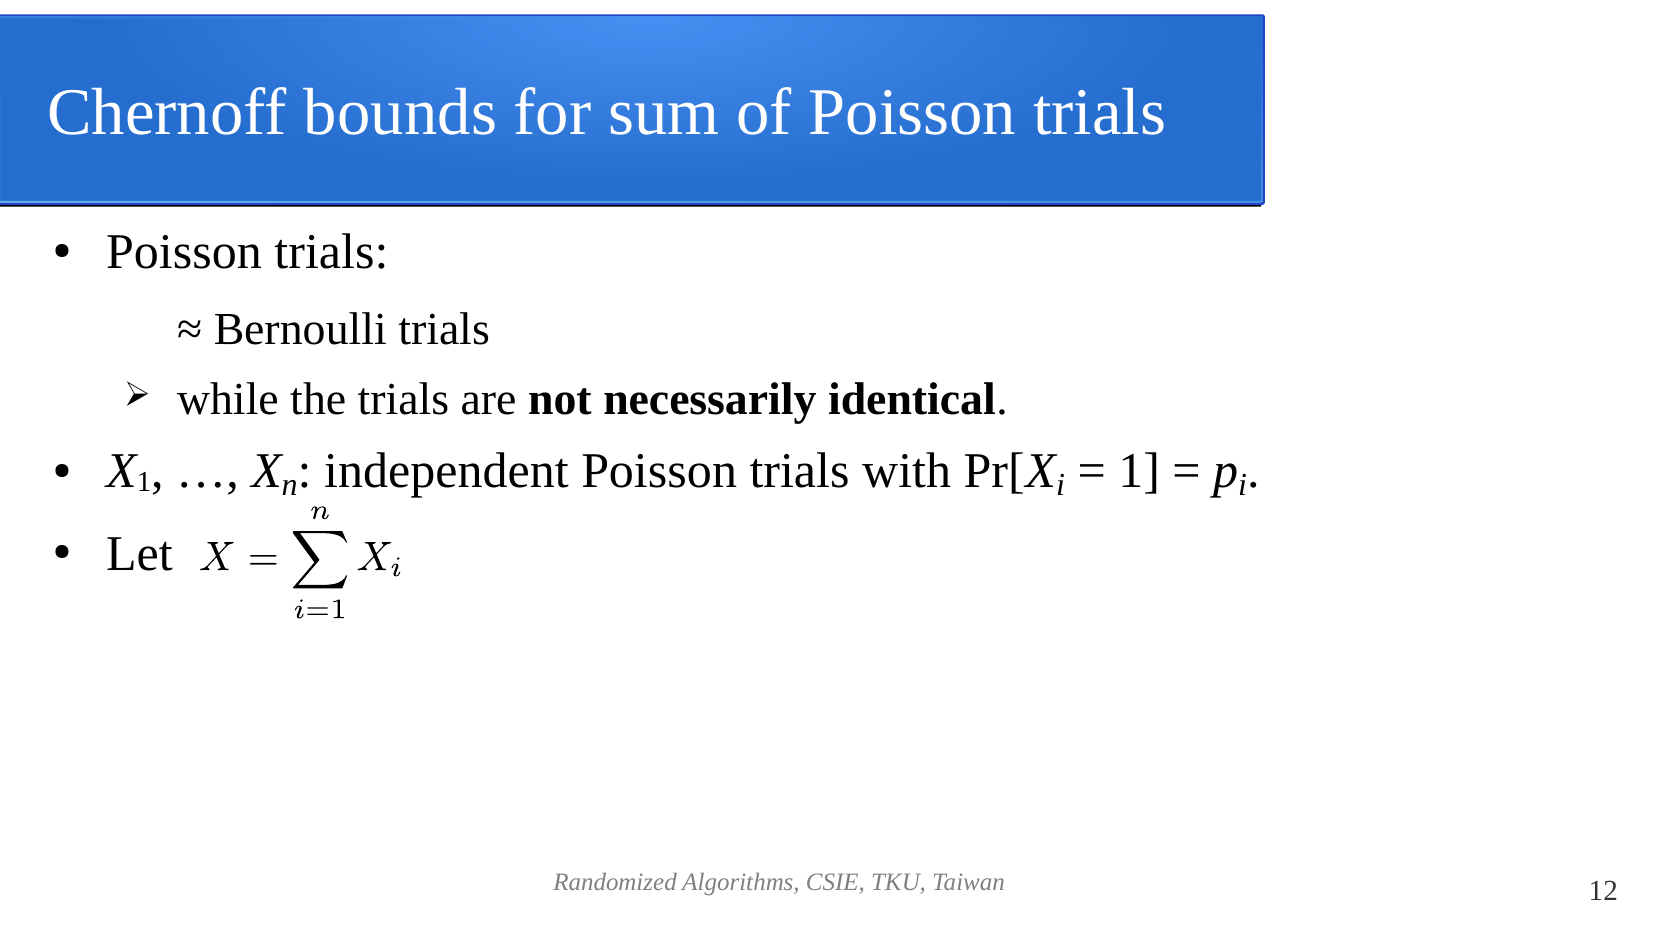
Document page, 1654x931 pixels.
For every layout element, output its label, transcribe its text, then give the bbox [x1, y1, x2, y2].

list Poisson trials: ≈ Bernoulli trials while the trials are not necessarily identical. X1, …, Xn: independent Poisson trials with Pr[Xi = 1] = pi. Let [35, 224, 1524, 764]
title Chernoff bounds for sum of Poisson trials [47, 35, 1199, 189]
picture [198, 506, 401, 619]
